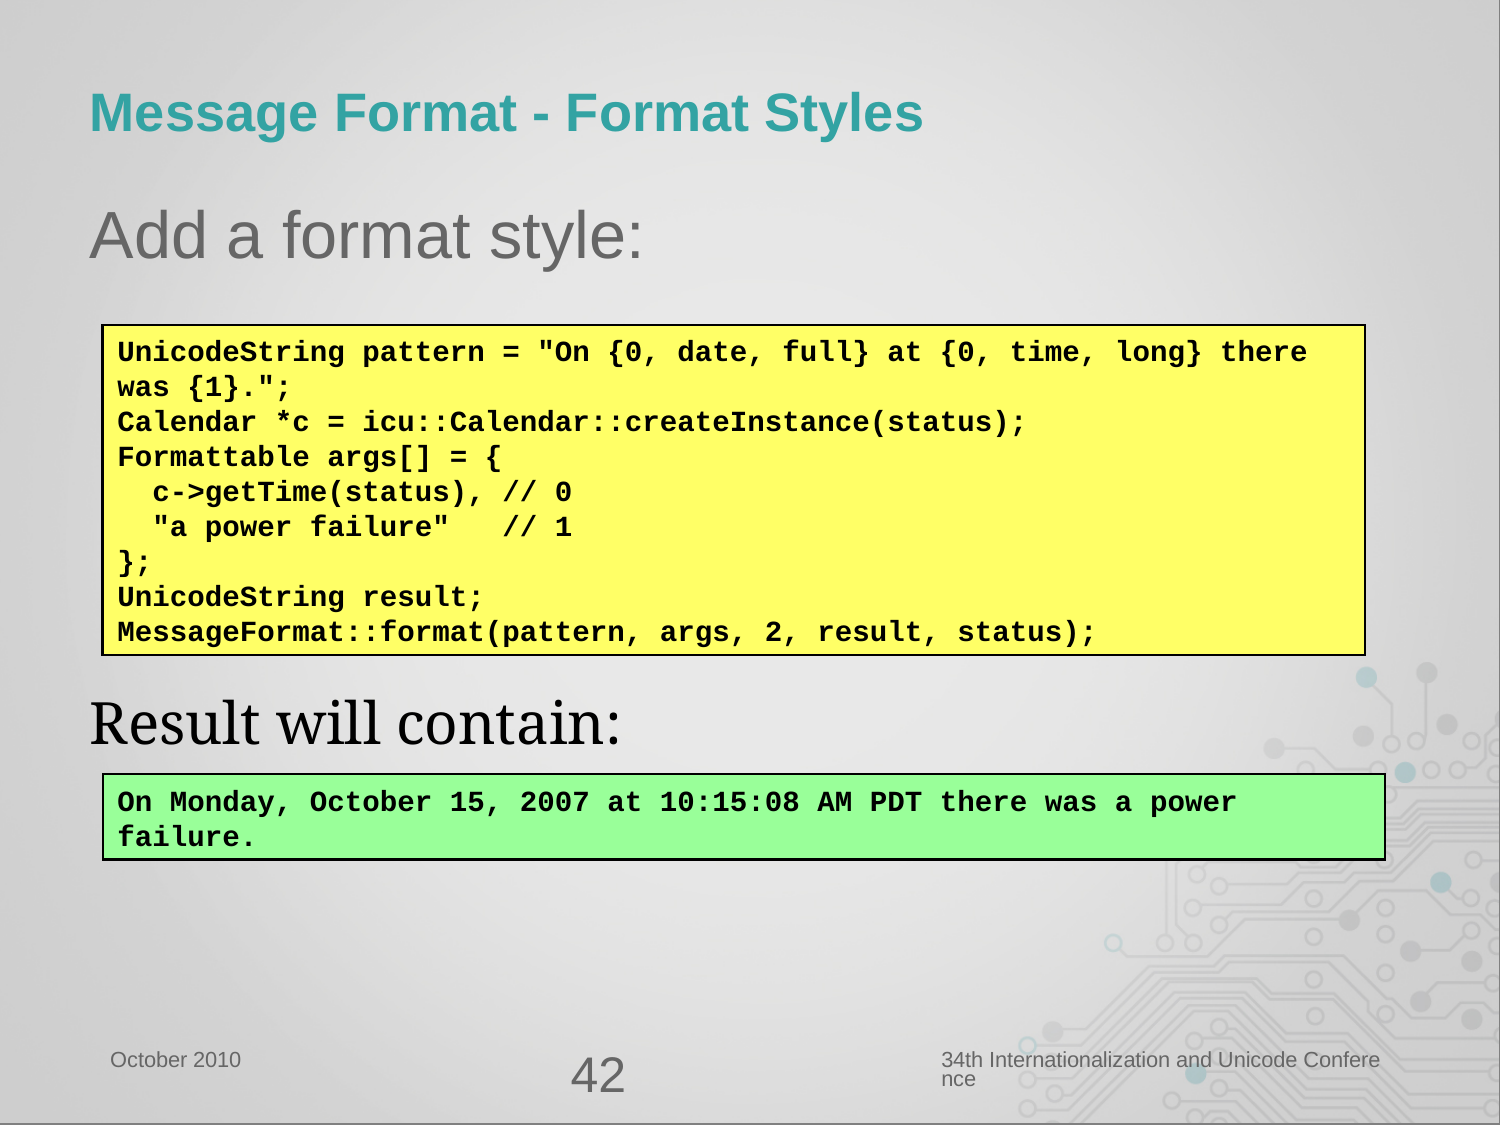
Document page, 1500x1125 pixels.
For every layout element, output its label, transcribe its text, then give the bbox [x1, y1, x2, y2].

text_box Result will contain: [74, 686, 1351, 762]
text_box UnicodeString pattern = "On {0, date, full} at {0, time, long} there was {1}."; Calendar *c = icu::Calendar::createInstance(status); Formattable args[] = { c->getTime(status), // 0 "a power failure" // 1 }; UnicodeString result; MessageFormat::format(pattern, args, 2, result, status); [102, 324, 1366, 655]
list Add a format style: [75, 200, 1426, 291]
picture [0, 0, 1499, 1123]
title Message Format - Format Styles [75, 37, 1426, 150]
text_box On Monday, October 15, 2007 at 10:15:08 AM PDT there was a power failure. [102, 774, 1385, 860]
